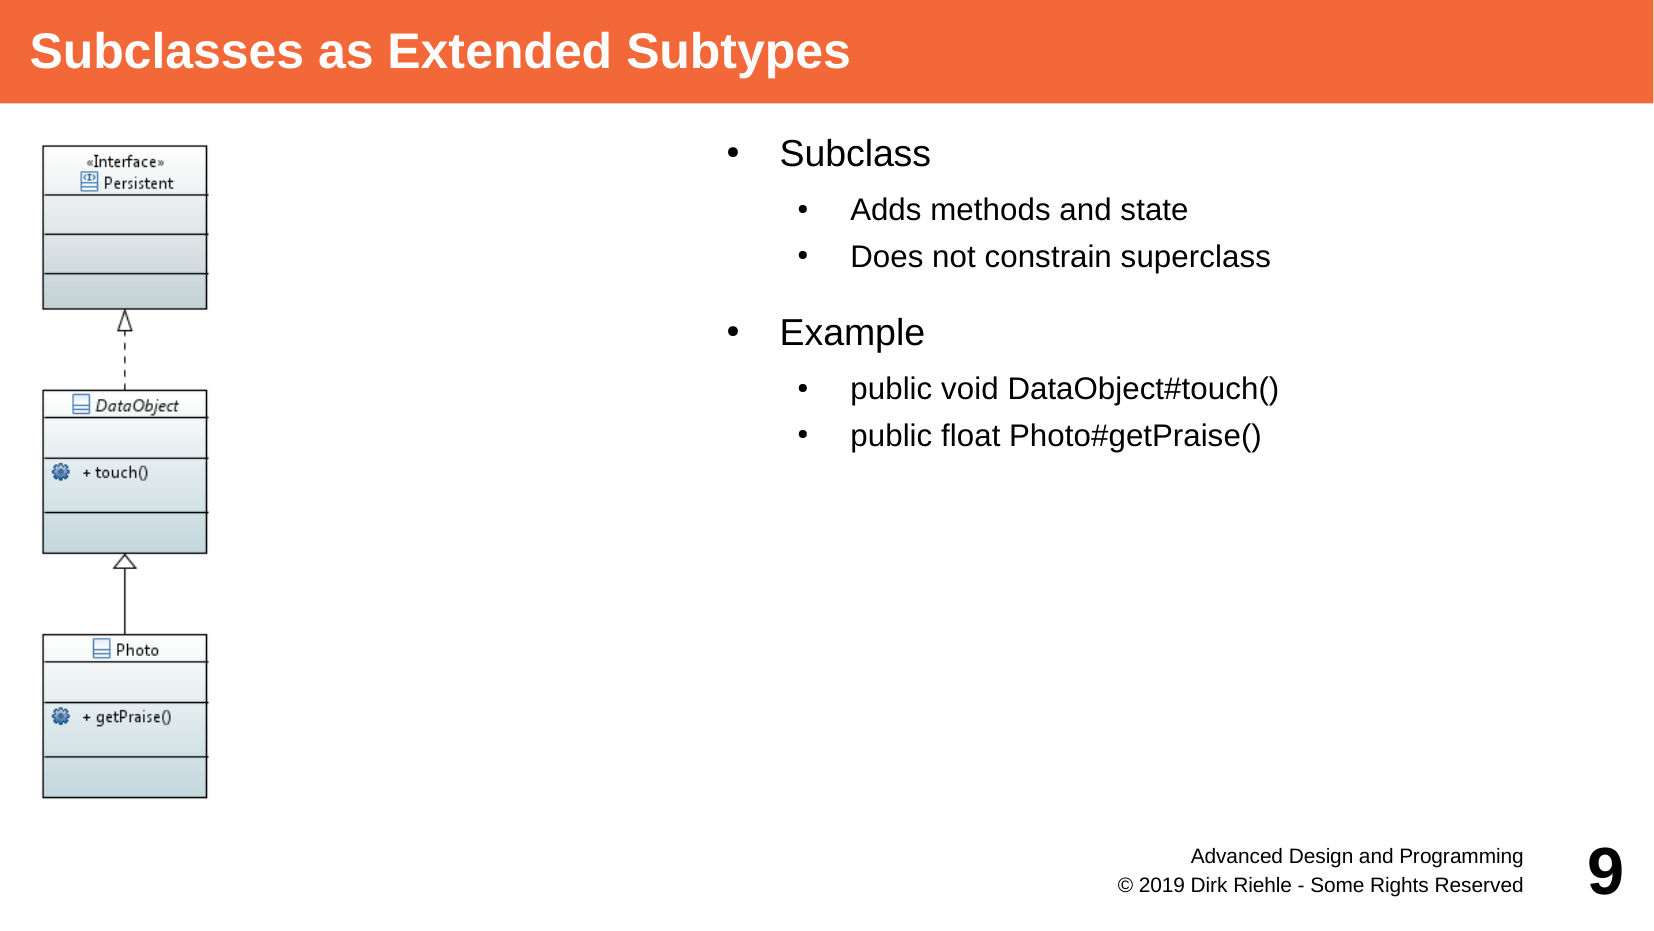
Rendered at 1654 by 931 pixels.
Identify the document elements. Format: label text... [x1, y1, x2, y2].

title Subclasses as Extended Subtypes [0, 0, 1654, 104]
list Subclass Adds methods and state Does not constrain superclass Example public void DataObject#touch() public float Photo#getPraise() [708, 132, 1595, 813]
picture [29, 132, 221, 813]
